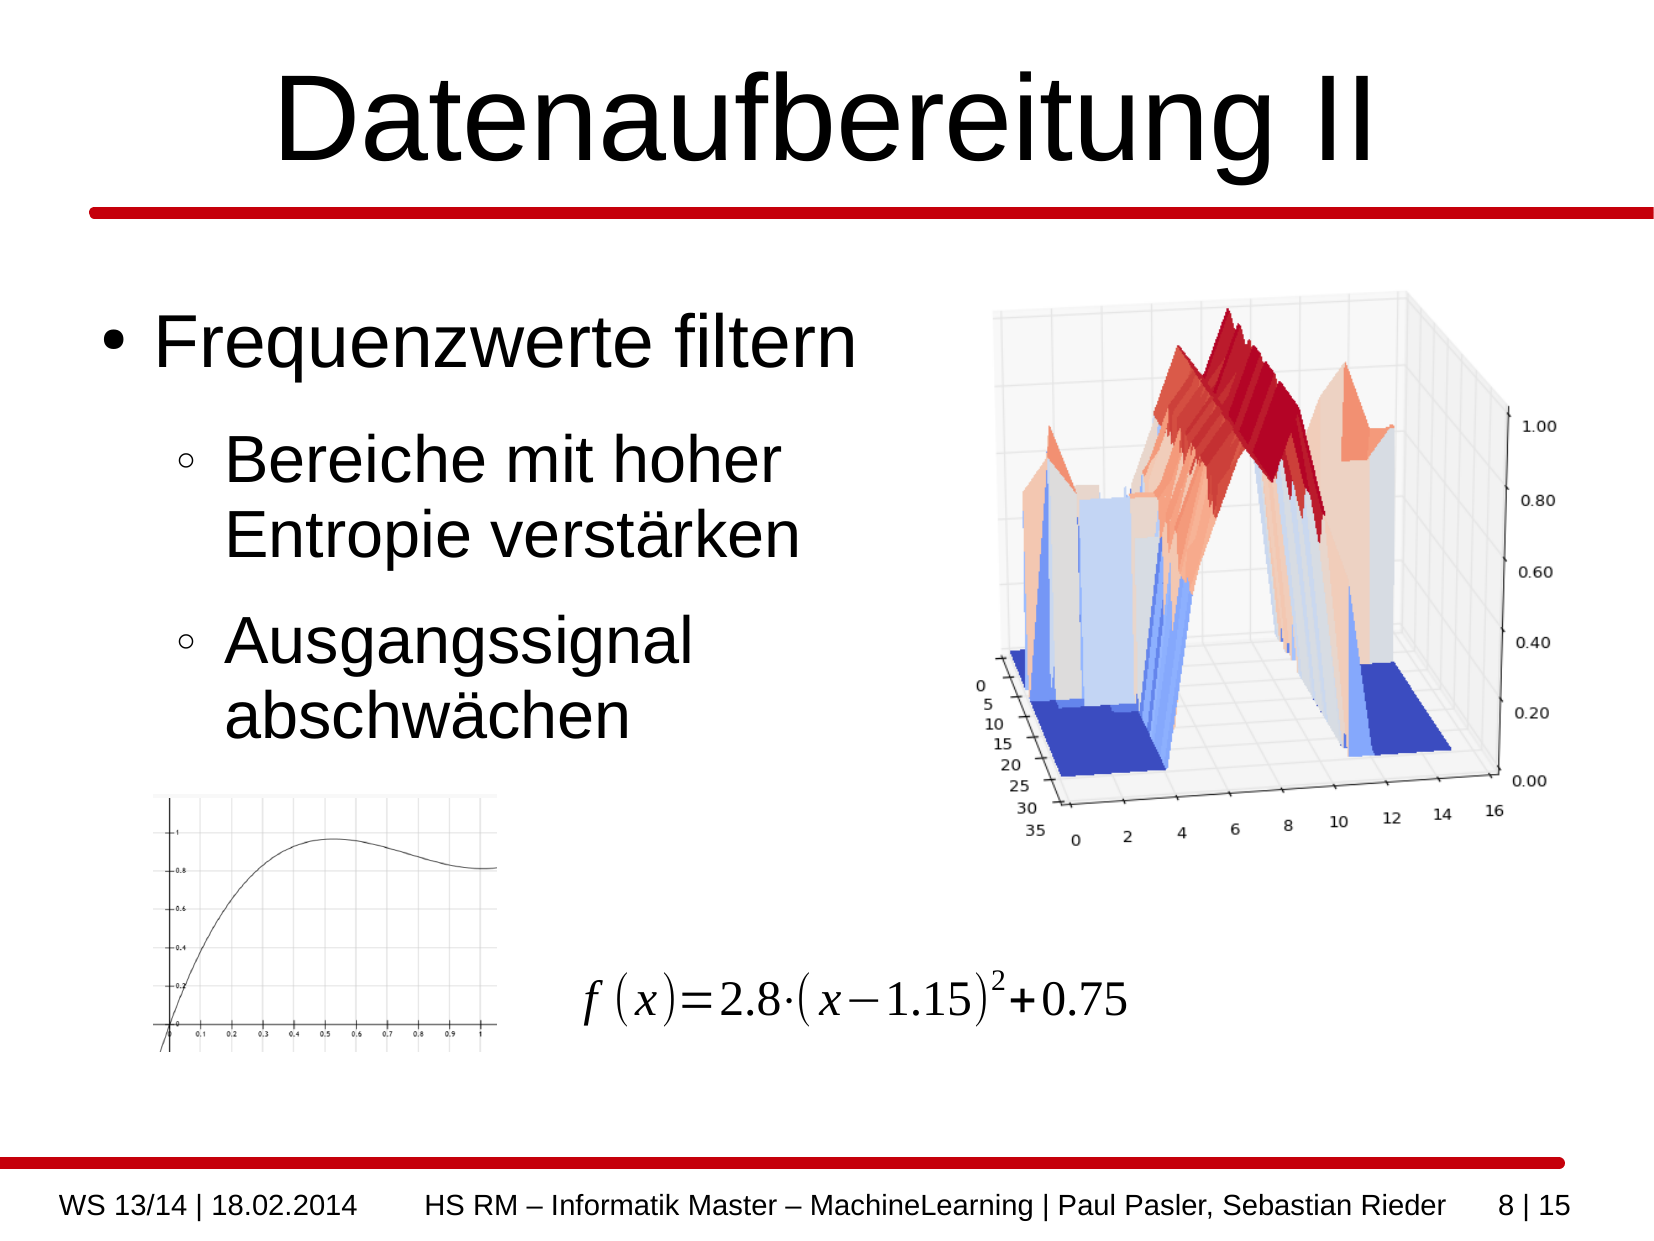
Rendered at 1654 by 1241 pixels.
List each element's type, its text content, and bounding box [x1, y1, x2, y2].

title Datenaufbereitung II [82, 47, 1571, 189]
chart [566, 963, 1134, 1028]
picture [153, 794, 497, 1052]
picture [909, 275, 1607, 857]
list Frequenzwerte filtern Bereiche mit hoher Entropie verstärken Ausgangssignal abschwächen [82, 299, 1571, 1019]
